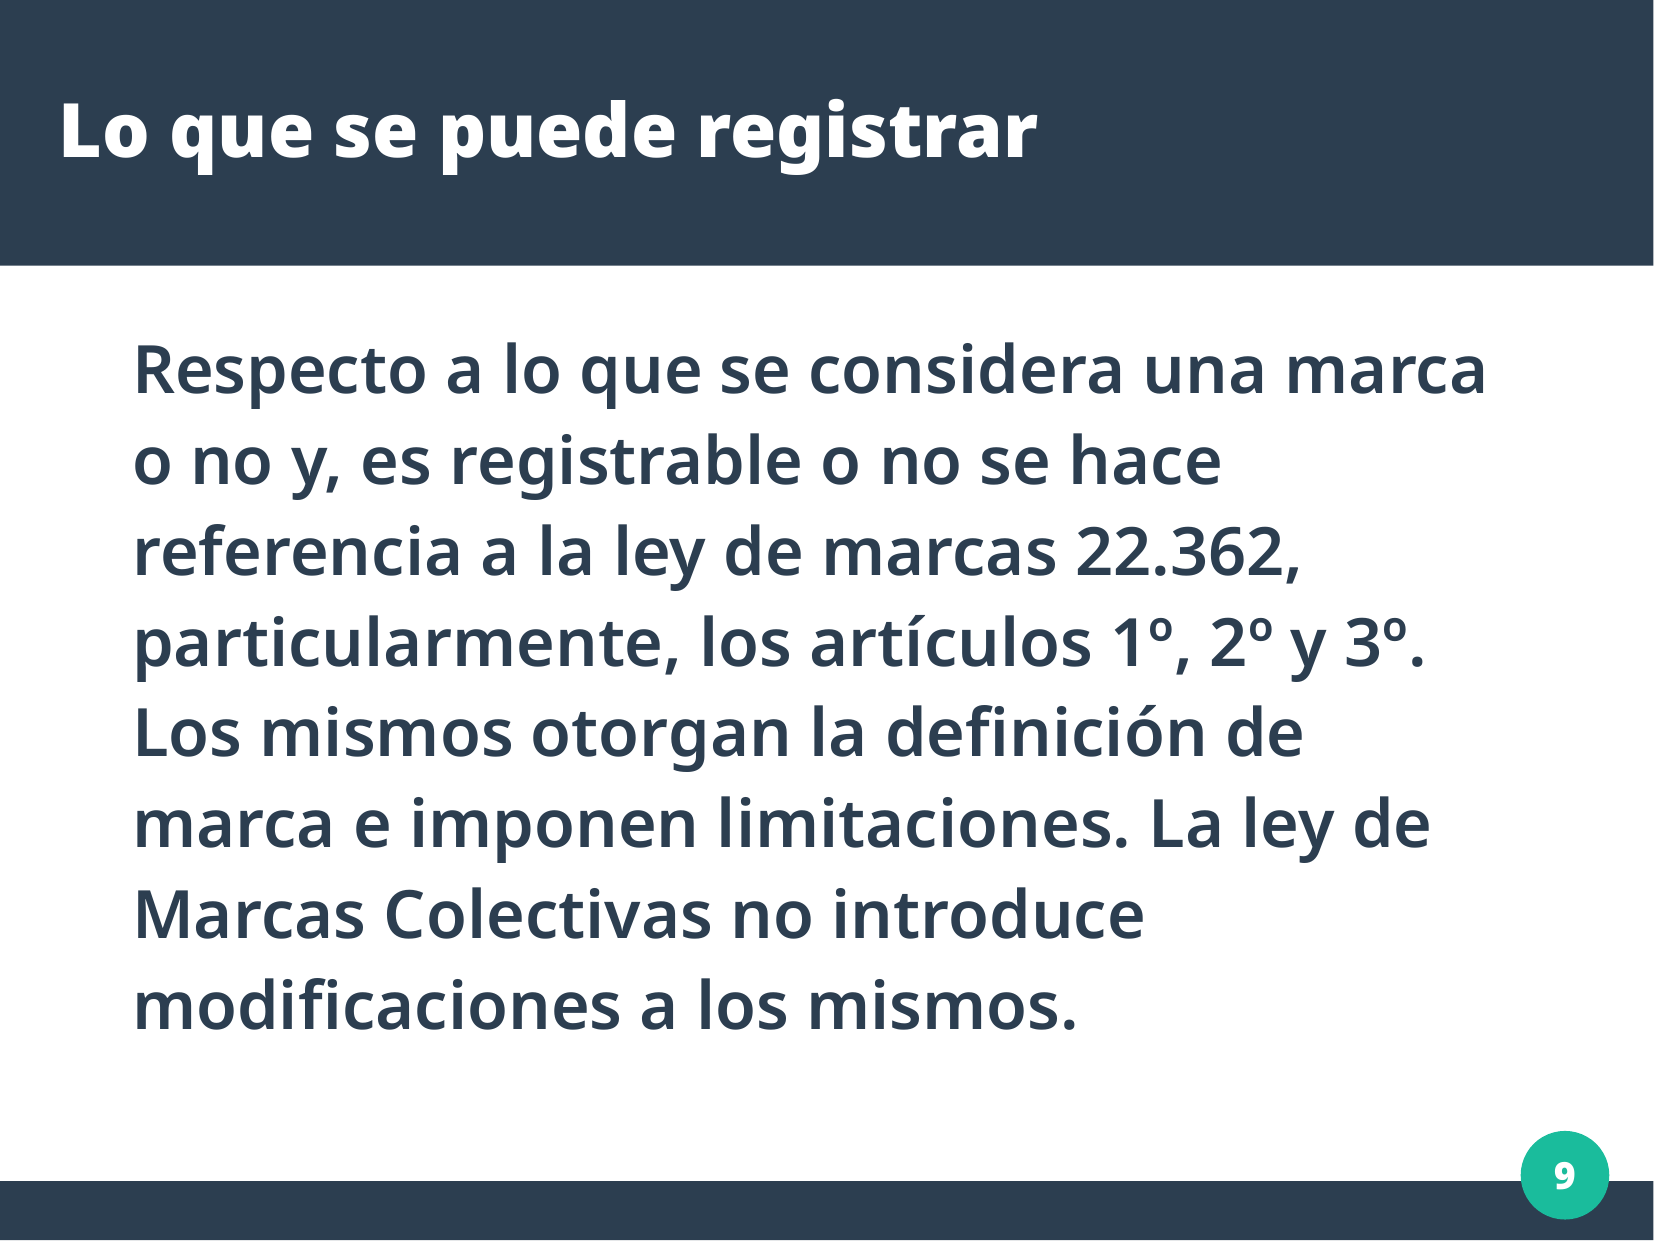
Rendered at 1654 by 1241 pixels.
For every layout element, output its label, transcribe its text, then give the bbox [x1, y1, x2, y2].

list Respecto a lo que se considera una marca o no y, es registrable o no se hace referencia a la ley de marcas 22.362, particularmente, los artículos 1º, 2º y 3º. Los mismos otorgan la definición de marca e imponen limitaciones. La ley de Marcas Colectivas no introduce modificaciones a los mismos. [61, 322, 1526, 1150]
title Lo que se puede registrar [59, 49, 1595, 207]
